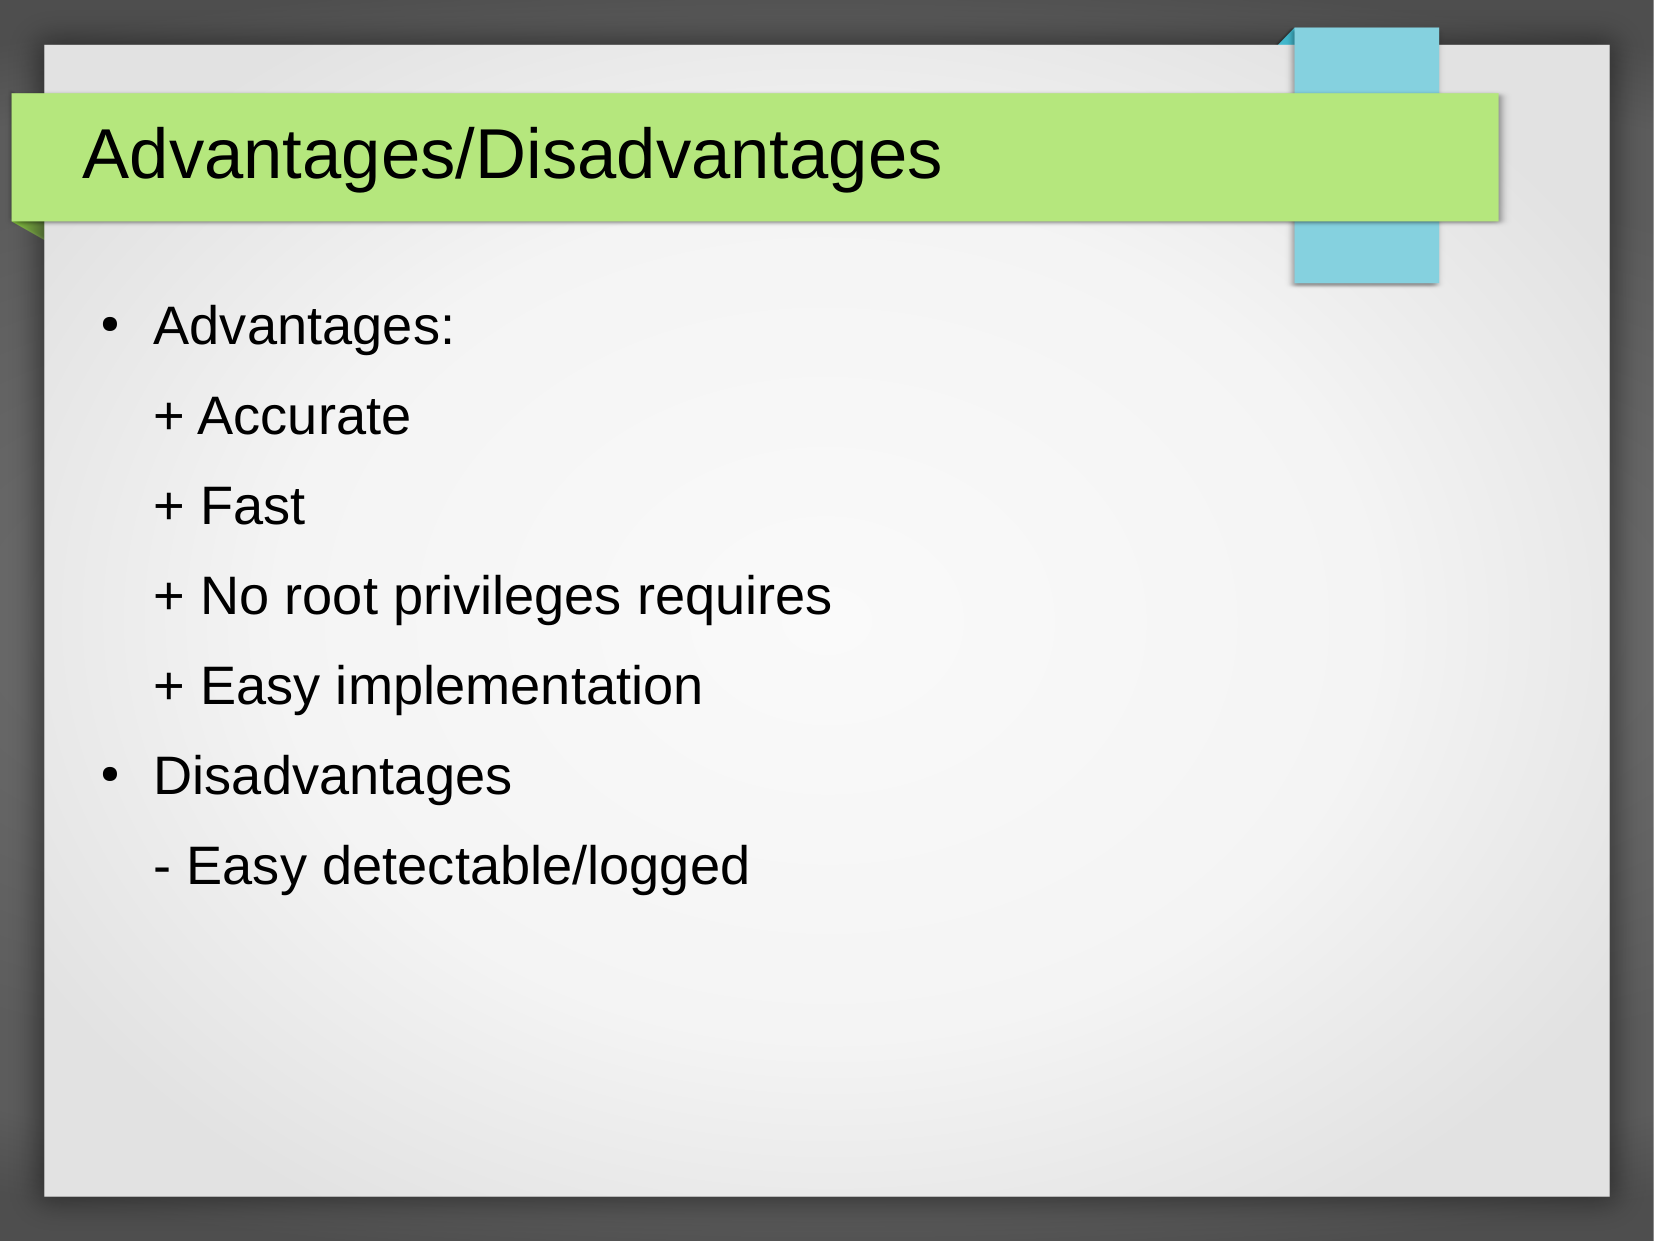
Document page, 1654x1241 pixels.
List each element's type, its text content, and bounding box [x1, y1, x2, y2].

list Advantages: + Accurate + Fast + No root privileges requires + Easy implementation Disadvantages - Easy detectable/logged [82, 295, 1571, 1015]
title Advantages/Disadvantages [82, 94, 1264, 213]
picture [0, 0, 1654, 1241]
